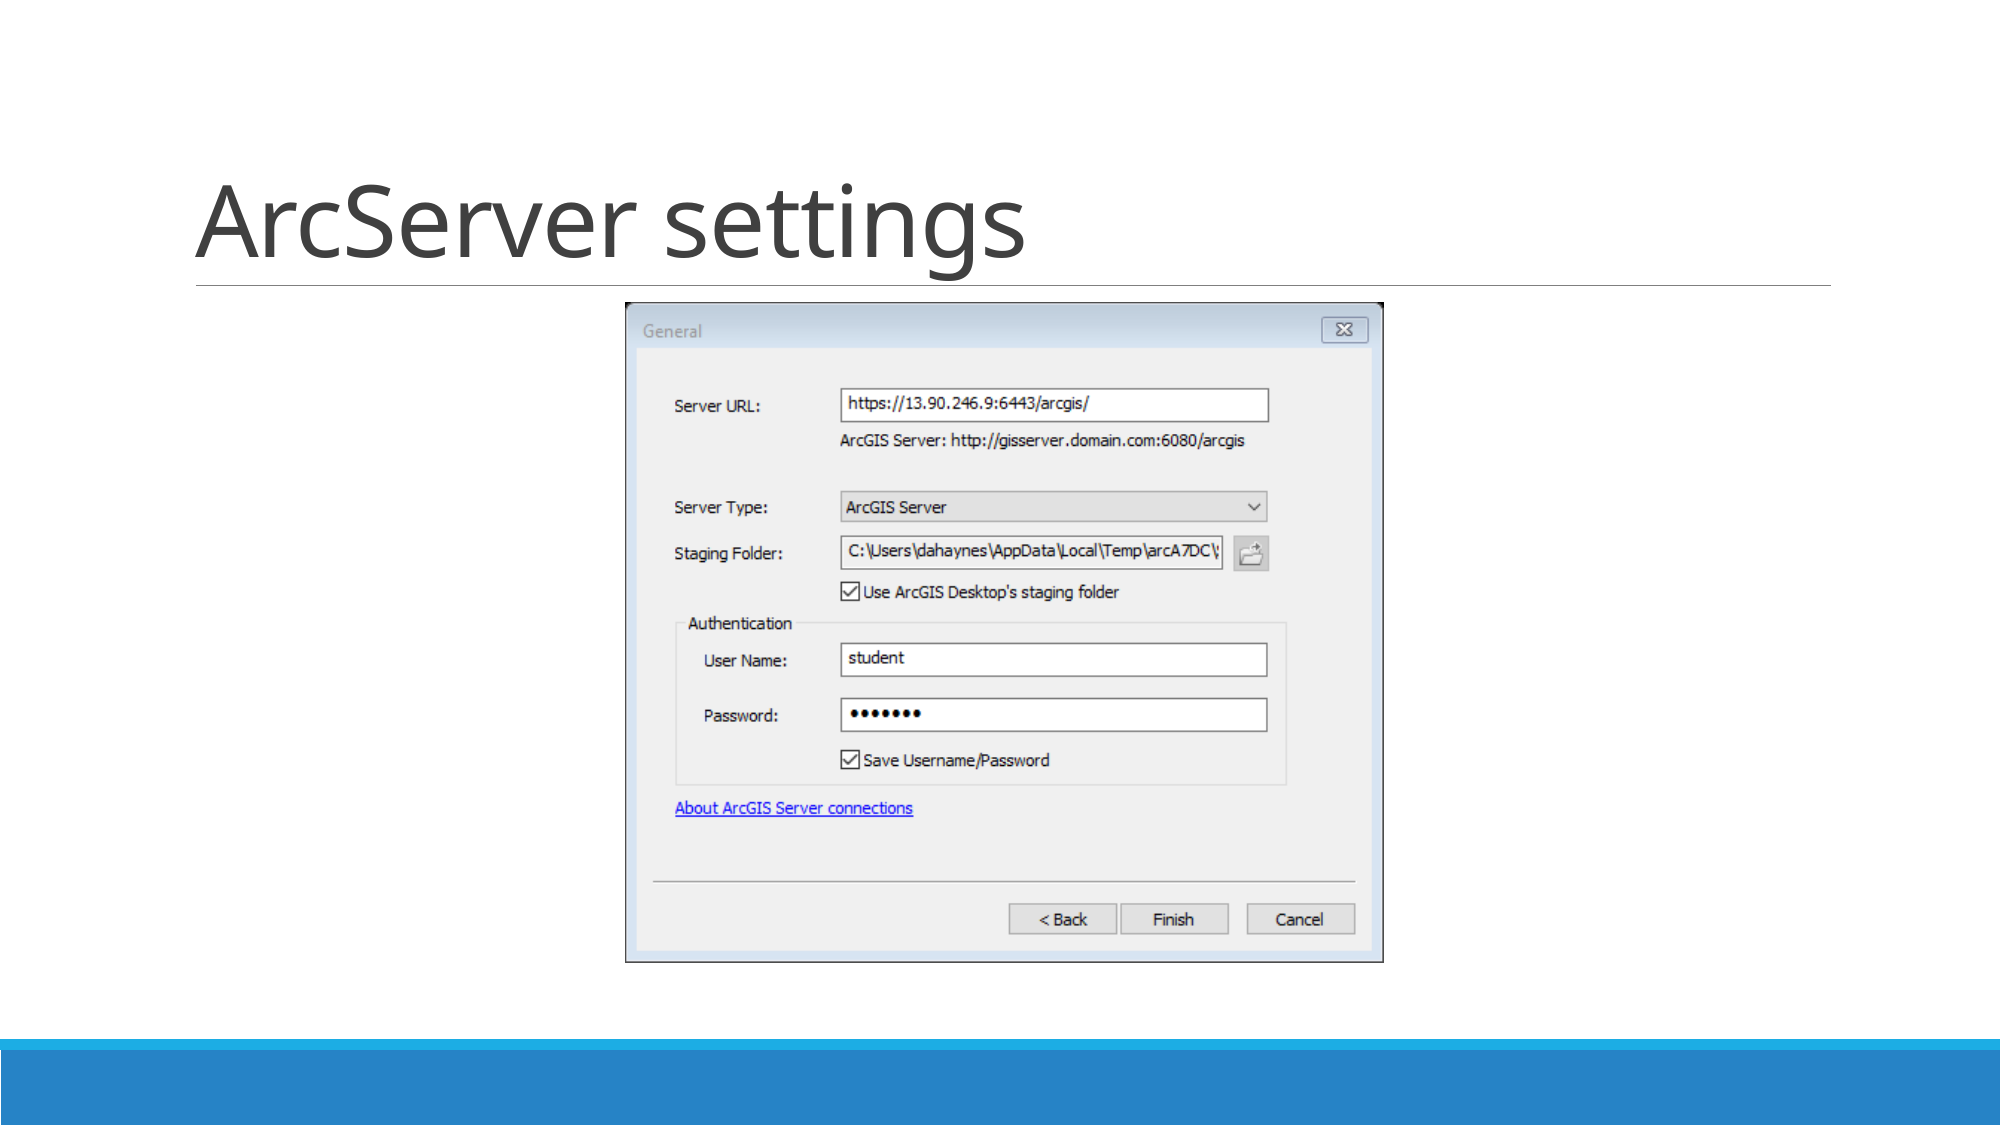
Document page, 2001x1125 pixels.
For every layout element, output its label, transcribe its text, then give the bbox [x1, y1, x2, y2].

picture [625, 302, 1384, 963]
title ArcServer settings [180, 47, 1831, 286]
